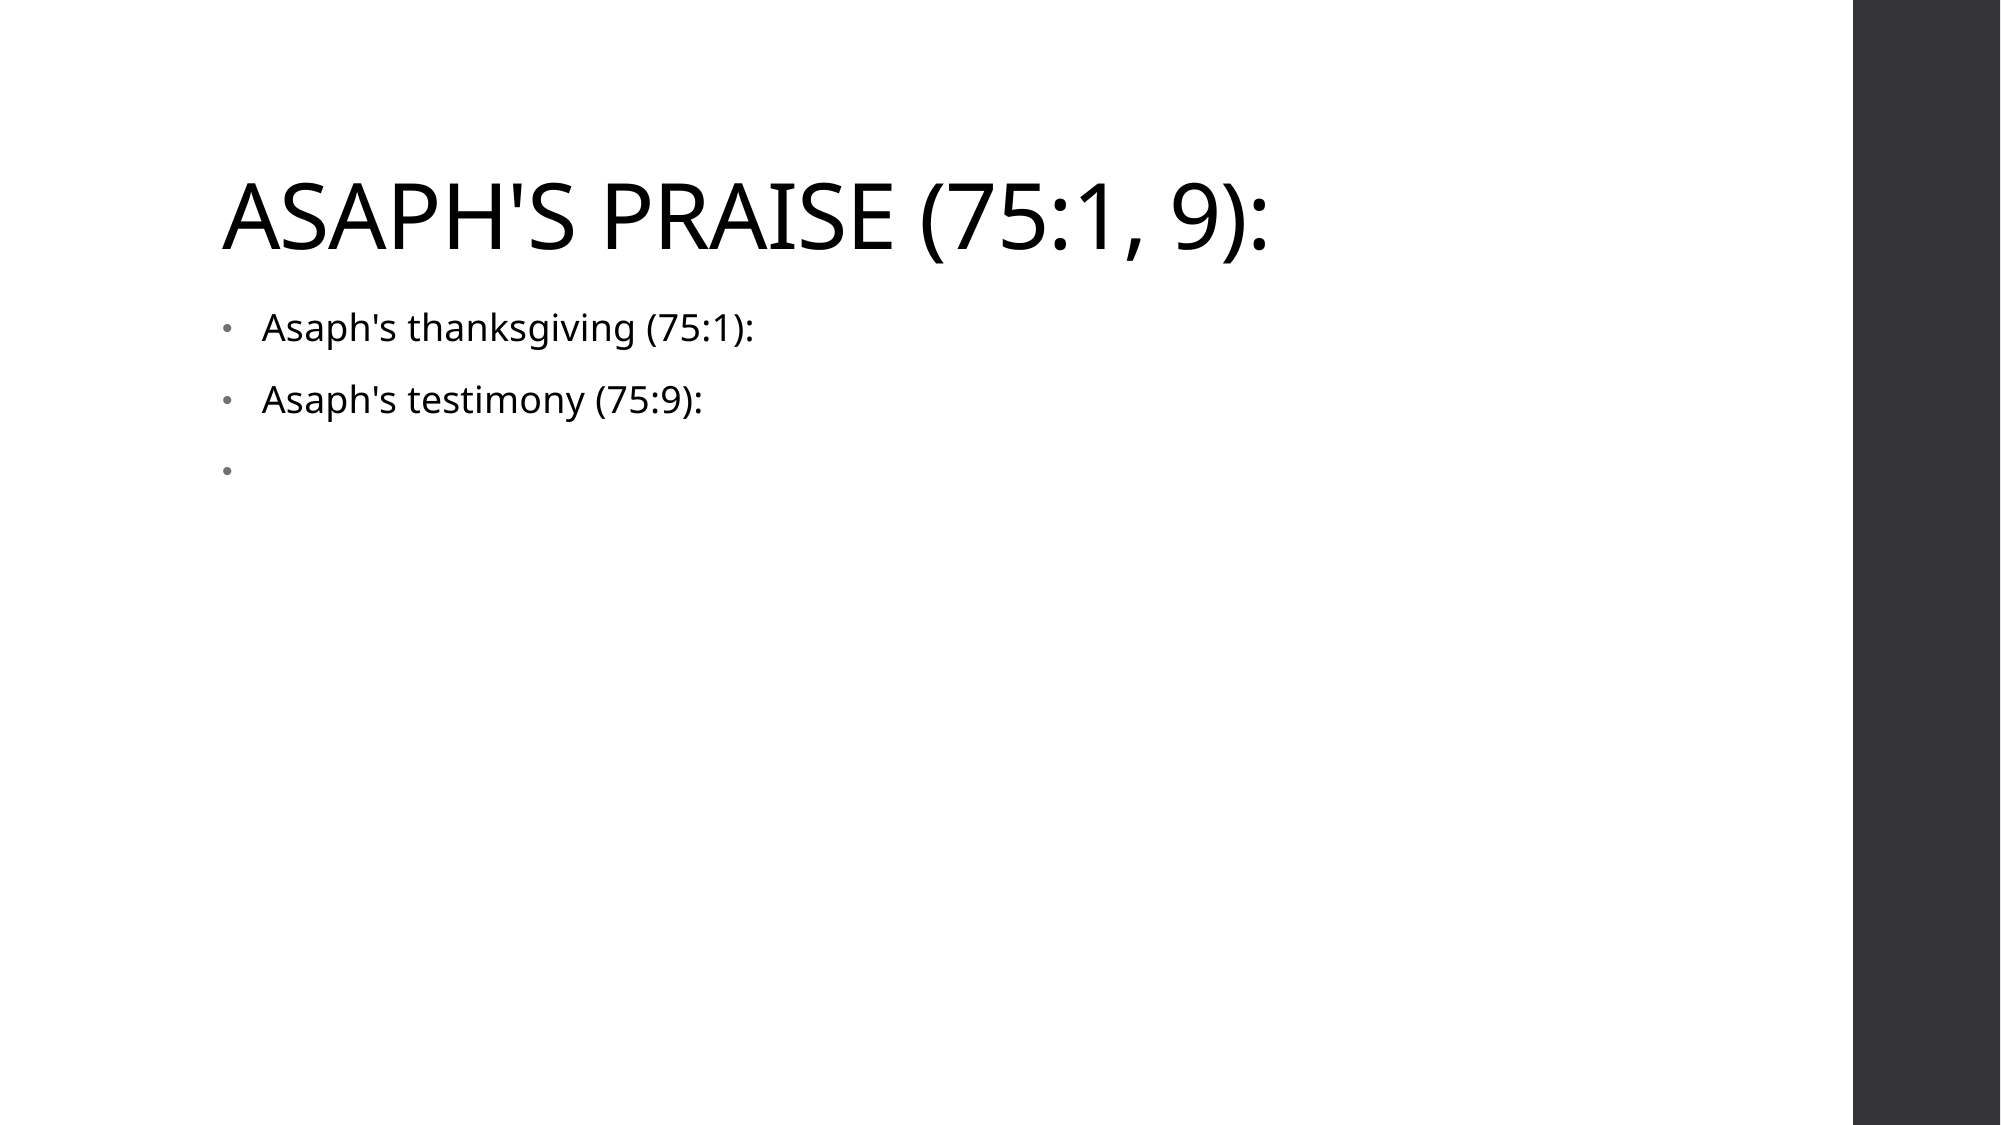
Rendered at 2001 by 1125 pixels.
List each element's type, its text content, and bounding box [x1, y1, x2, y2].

title ASAPH'S PRAISE (75:1, 9): [206, 60, 1797, 278]
list Asaph's thanksgiving (75:1): Asaph's testimony (75:9): [206, 299, 1617, 1014]
